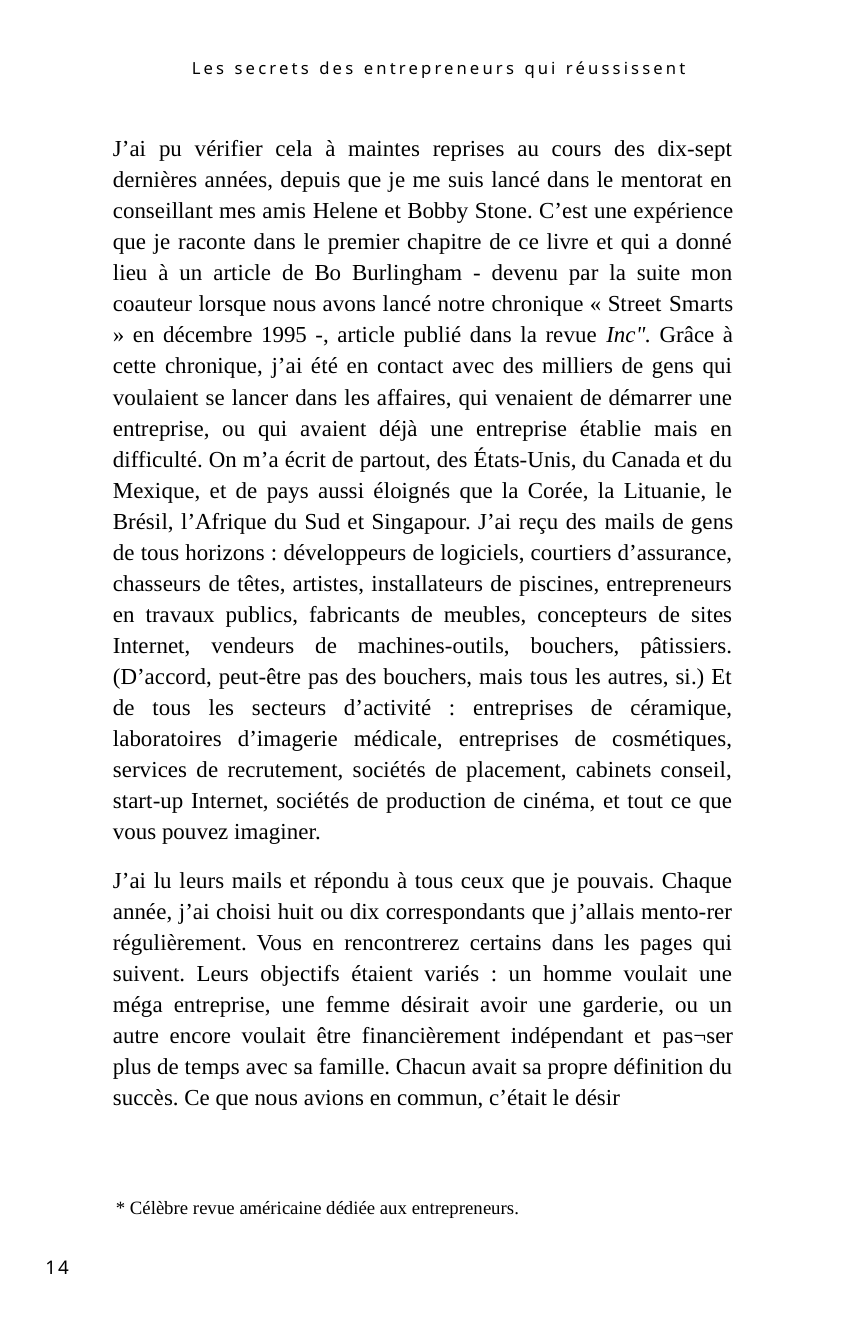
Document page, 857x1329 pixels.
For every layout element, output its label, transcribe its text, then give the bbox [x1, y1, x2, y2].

text_box * Célèbre revue américaine dédiée aux entrepreneurs. [116, 1196, 533, 1219]
text_box Les secrets des entrepreneurs qui réussissent [192, 57, 654, 84]
text_box J’ai pu vérifier cela à maintes reprises au cours des dix-sept dernières années, depuis que je me suis lancé dans le mentorat en conseillant mes amis Helene et Bobby Stone. C’est une expérience que je raconte dans le premier chapitre de ce livre et qui a donné lieu à un article de Bo Burlingham - devenu par la suite mon coauteur lorsque nous avons lancé notre chronique « Street Smarts » en décembre 1995 -, article publié dans la revue Inc". Grâce à cette chronique, j’ai été en contact avec des milliers de gens qui voulaient se lancer dans les affaires, qui venaient de démarrer une entreprise, ou qui avaient déjà une entreprise établie mais en difficulté. On m’a écrit de partout, des États-Unis, du Canada et du Mexique, et de pays aussi éloignés que la Corée, la Lituanie, le Brésil, l’Afrique du Sud et Singapour. J’ai reçu des mails de gens de tous horizons : développeurs de logiciels, courtiers d’assurance, chasseurs de têtes, artistes, installateurs de piscines, entrepreneurs en travaux publics, fabricants de meubles, concepteurs de sites Internet, vendeurs de machines-outils, bouchers, pâtissiers. (D’accord, peut-être pas des bouchers, mais tous les autres, si.) Et de tous les secteurs d’activité : entreprises de céramique, laboratoires d’imagerie médicale, entreprises de cosmétiques, services de recrutement, sociétés de placement, cabinets conseil, start-up Internet, sociétés de production de cinéma, et tout ce que vous pouvez imaginer. J’ai lu leurs mails et répondu à tous ceux que je pouvais. Chaque année, j’ai choisi huit ou dix correspondants que j’allais mento-rer régulièrement. Vous en rencontrerez certains dans les pages qui suivent. Leurs objectifs étaient variés : un homme voulait une méga entreprise, une femme désirait avoir une garderie, ou un autre encore voulait être financièrement indépendant et pas¬ser plus de temps avec sa famille. Chacun avait sa propre définition du succès. Ce que nous avions en commun, c’était le désir [113, 130, 733, 1157]
text_box 14 [45, 1255, 75, 1276]
